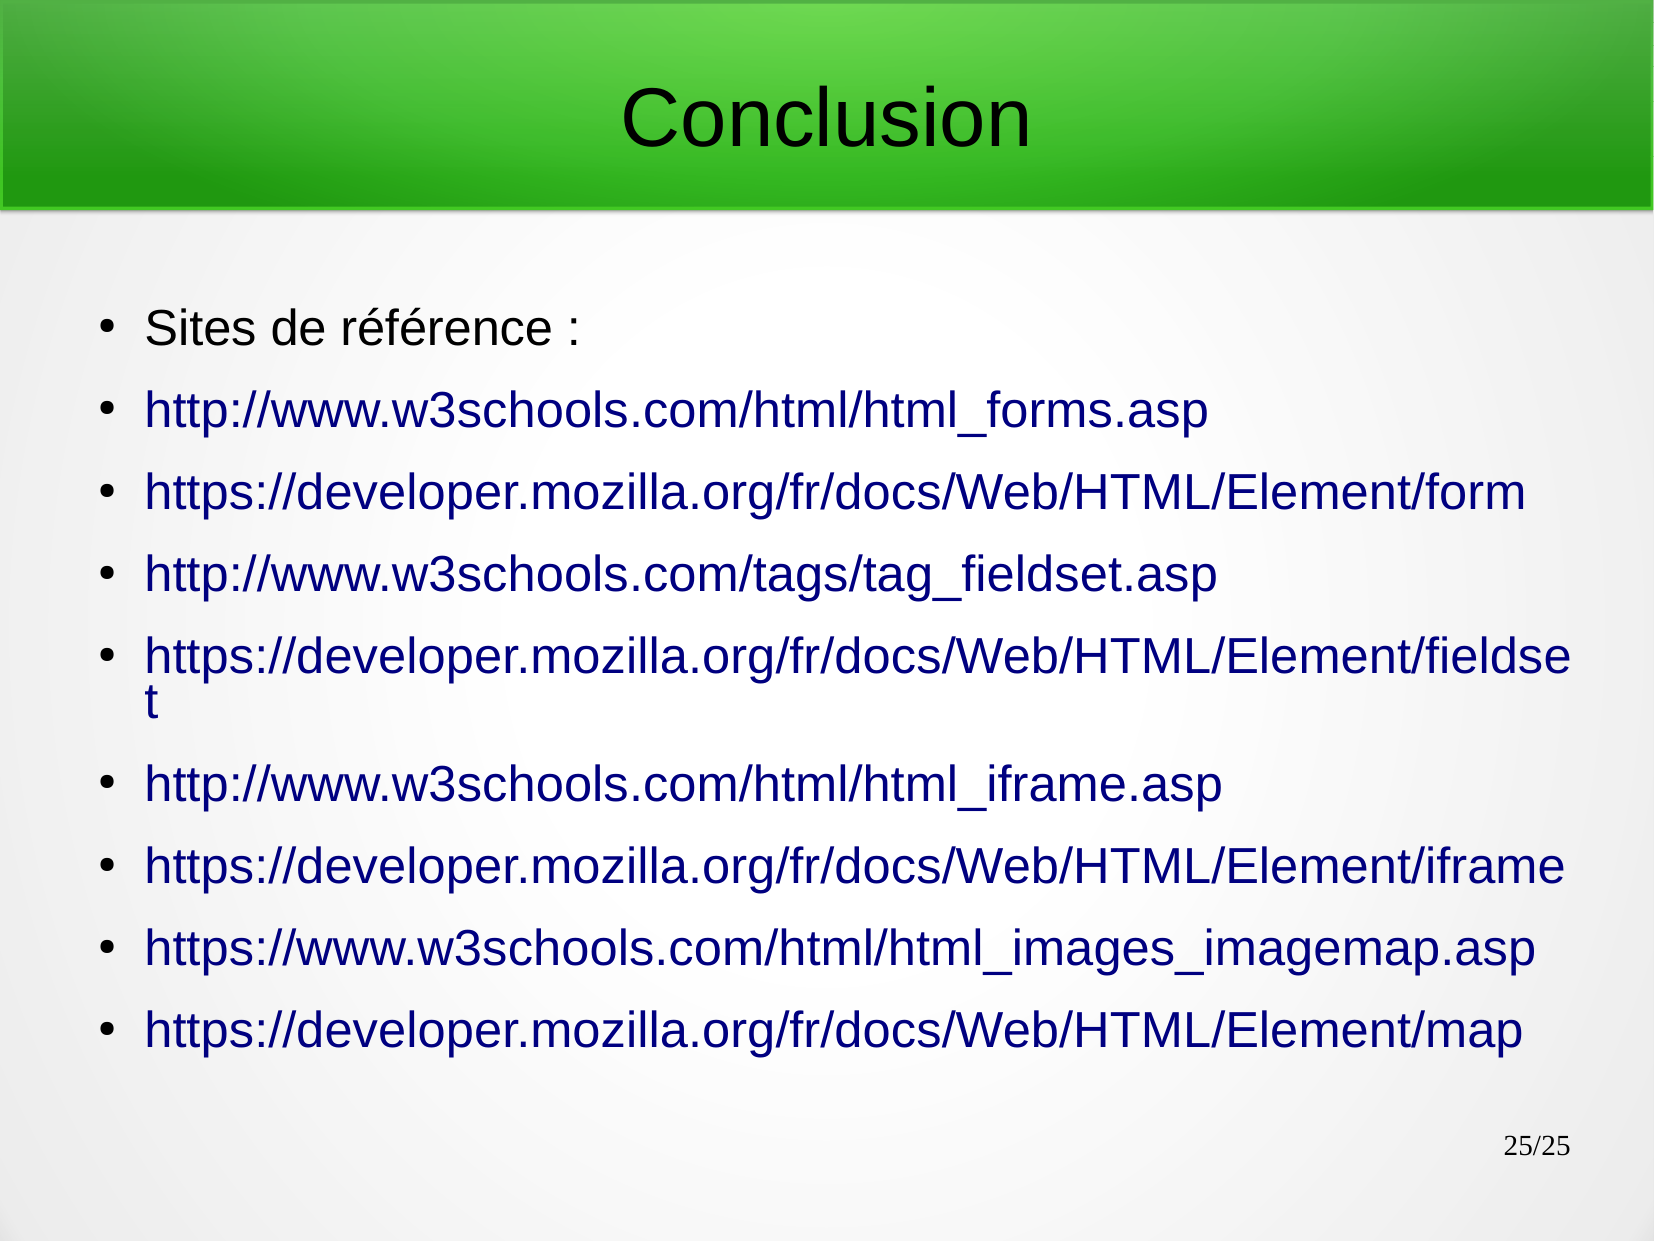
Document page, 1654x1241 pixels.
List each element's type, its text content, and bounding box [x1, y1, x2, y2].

list Sites de référence : http://www.w3schools.com/html/html_forms.asp https://developer.mozilla.org/fr/docs/Web/HTML/Element/form http://www.w3schools.com/tags/tag_fieldset.asp https://developer.mozilla.org/fr/docs/Web/HTML/Element/fieldset http://www.w3schools.com/html/html_iframe.asp https://developer.mozilla.org/fr/docs/Web/HTML/Element/iframe https://www.w3schools.com/html/html_images_imagemap.asp https://developer.mozilla.org/fr/docs/Web/HTML/Element/map [82, 299, 1571, 1019]
title Conclusion [82, 47, 1571, 189]
